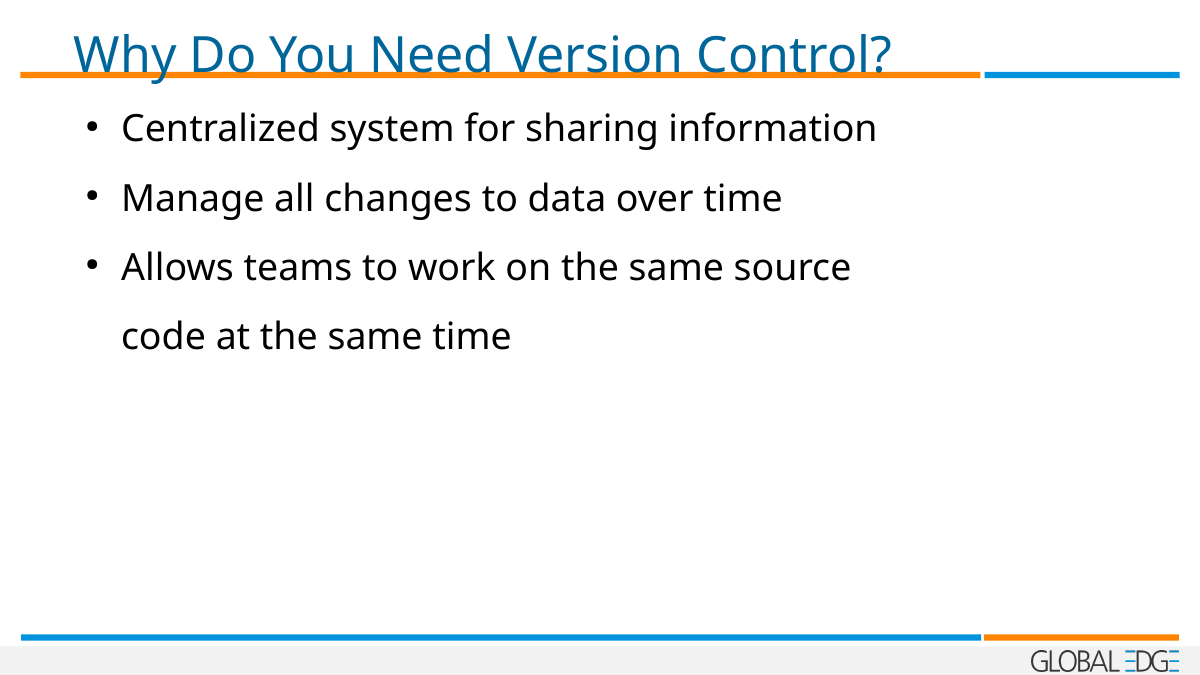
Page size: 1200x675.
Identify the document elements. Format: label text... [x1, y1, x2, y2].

picture [1031, 650, 1179, 672]
text_box Why Do You Need Version Control? [59, 11, 1063, 86]
text_box Centralized system for sharing information Manage all changes to data over time Allows teams to work on the same source code at the same time [70, 94, 1111, 603]
